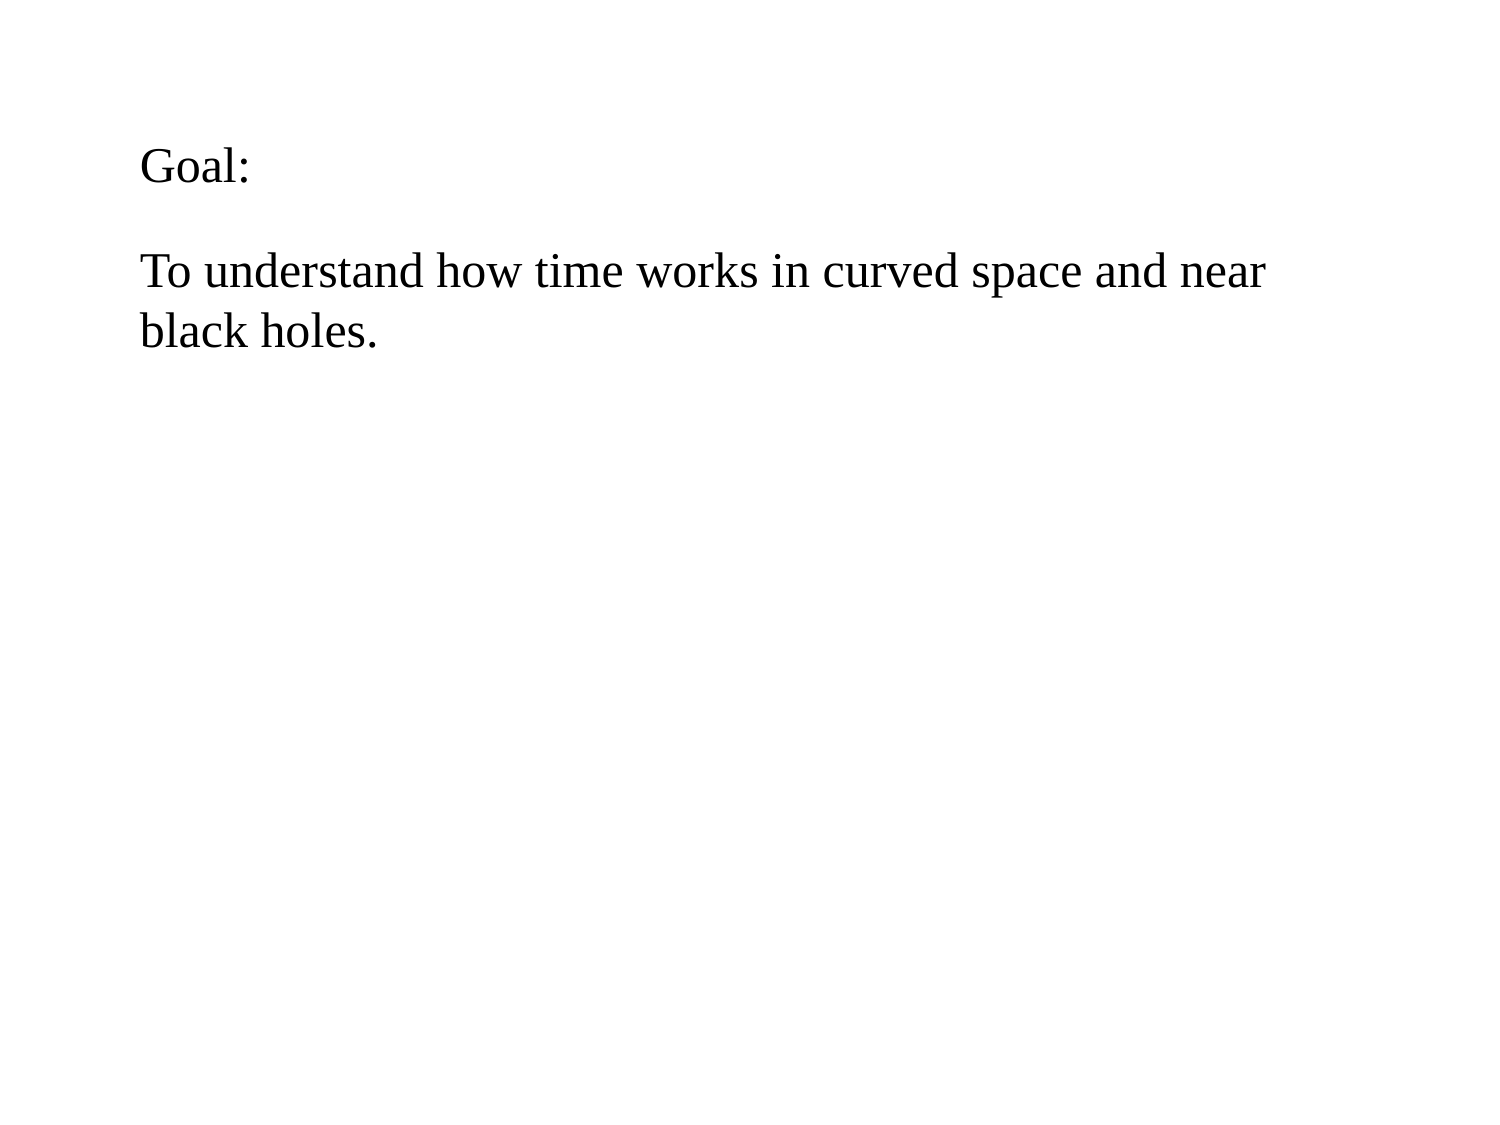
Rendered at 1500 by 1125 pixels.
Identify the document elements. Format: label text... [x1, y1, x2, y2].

text_box Goal: To understand how time works in curved space and near black holes. [125, 125, 1388, 430]
